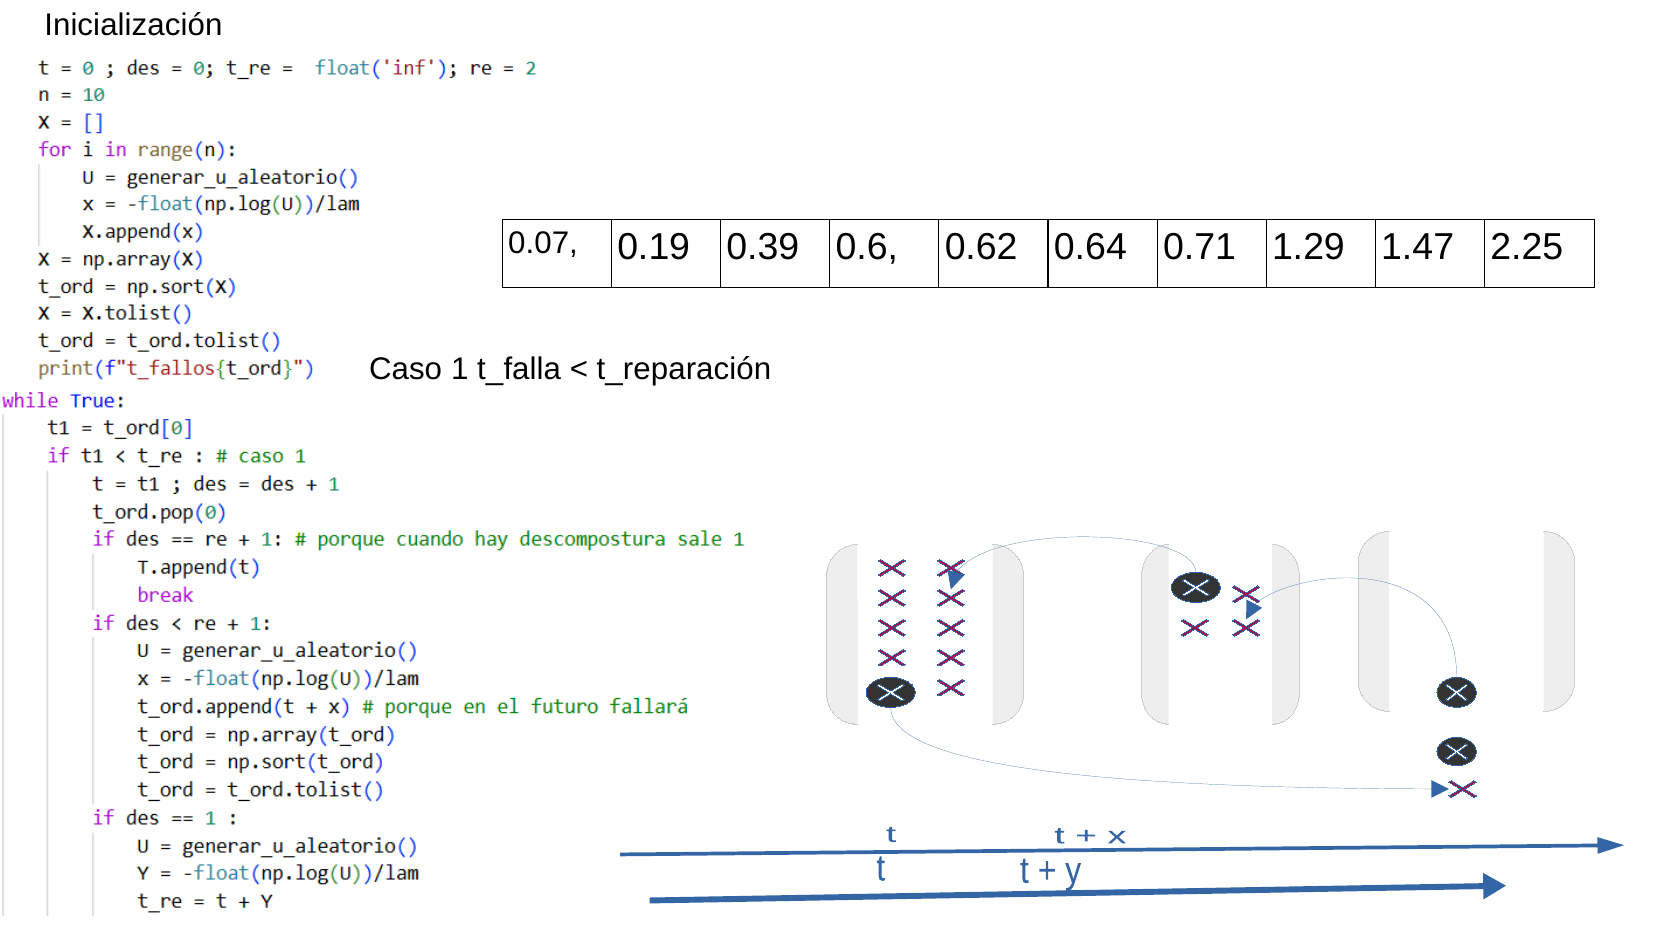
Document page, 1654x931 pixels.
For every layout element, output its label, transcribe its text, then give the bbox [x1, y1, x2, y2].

text_box [937, 649, 965, 666]
text_box [937, 679, 965, 696]
text_box [886, 826, 896, 843]
text_box [826, 544, 858, 725]
picture [29, 55, 543, 384]
text_box [1358, 579, 1390, 712]
text_box [620, 837, 1625, 857]
text_box [1232, 619, 1260, 637]
text_box [1436, 737, 1477, 766]
table_header 0.71 [1158, 220, 1266, 287]
text_box [1181, 619, 1209, 637]
text_box [937, 589, 965, 607]
text_box [878, 619, 906, 637]
text_box [1141, 546, 1169, 725]
text_box [1054, 828, 1065, 844]
table_header 1.29 [1267, 220, 1375, 287]
text_box [1077, 829, 1096, 842]
text_box [878, 649, 906, 666]
text_box [866, 677, 916, 708]
table_header 0.64 [1049, 220, 1157, 287]
text_box [992, 546, 1024, 725]
text_box [878, 559, 906, 577]
text_box [1020, 858, 1029, 884]
table_header 0.6, [830, 220, 938, 287]
text_box Inicialización [29, 0, 473, 99]
text_box [1039, 861, 1055, 880]
table_header 0.07, [503, 220, 611, 287]
table_header 0.62 [939, 220, 1047, 287]
text_box [876, 856, 885, 881]
text_box [649, 863, 1506, 904]
table_header 1.47 [1376, 220, 1484, 287]
text_box [1107, 830, 1126, 844]
text_box [1436, 677, 1477, 708]
table_header 0.19 [612, 220, 720, 287]
text_box [1448, 780, 1477, 798]
text_box [937, 559, 965, 577]
text_box [1272, 544, 1300, 592]
table_header 2.25 [1485, 220, 1594, 287]
text_box [878, 589, 906, 607]
text_box [1171, 572, 1221, 603]
text_box [1543, 531, 1575, 712]
text_box [1232, 585, 1260, 603]
text_box [937, 619, 965, 637]
text_box [992, 544, 1003, 549]
table_header 0.39 [721, 220, 829, 287]
text_box [1272, 585, 1300, 725]
text_box Caso 1 t_falla < t_reparación [354, 344, 916, 443]
text_box [1358, 531, 1390, 583]
picture [0, 391, 749, 916]
